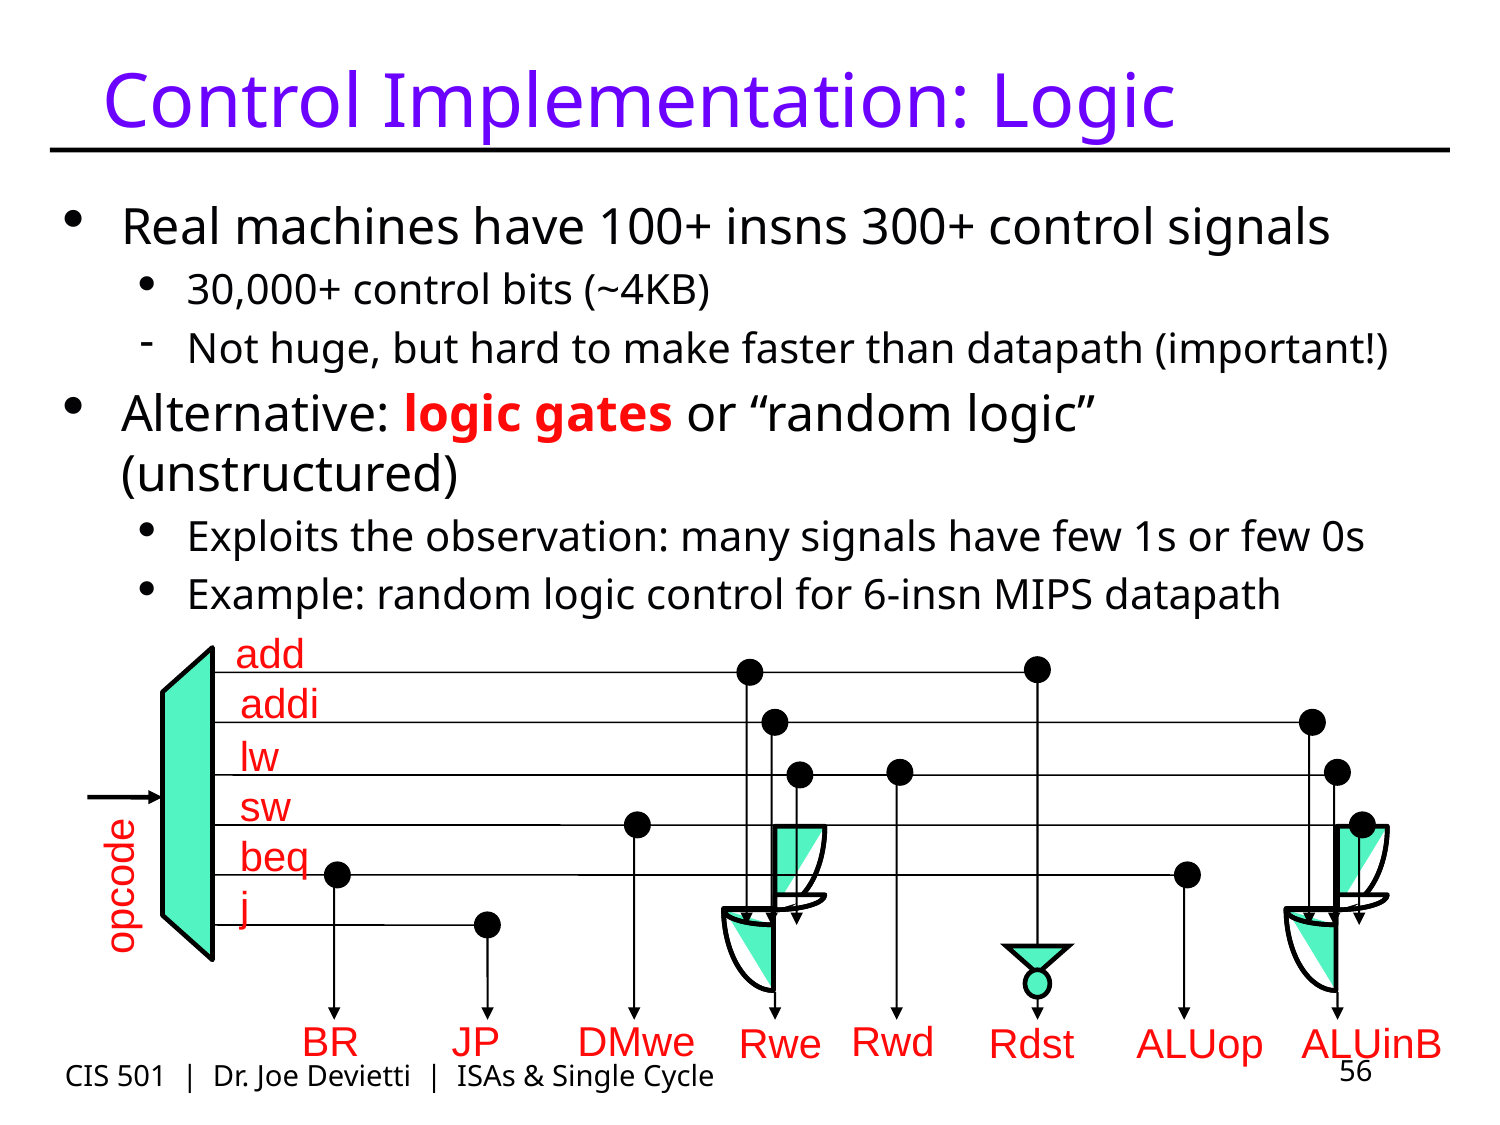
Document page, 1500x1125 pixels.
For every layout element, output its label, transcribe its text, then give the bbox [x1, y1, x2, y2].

text_box [774, 826, 795, 874]
text_box BR [286, 1007, 375, 1073]
text_box [773, 876, 795, 912]
text_box lw [225, 722, 295, 772]
text_box [887, 759, 913, 785]
text_box [723, 908, 774, 991]
text_box opcode [84, 802, 150, 970]
text_box Rdst [973, 1009, 1090, 1075]
text_box [1024, 657, 1050, 683]
text_box [787, 762, 813, 788]
text_box Real machines have 100+ insns 300+ control signals 30,000+ control bits (~4KB) Not huge, but hard to make faster than datapath (important!) Alternative: logic gates or “random logic” (unstructured) Exploits the observation: many signals have few 1s or few 0s Example: random logic control for 6-insn MIPS datapath [49, 187, 1450, 588]
text_box [798, 826, 825, 874]
text_box JP [436, 1007, 516, 1073]
text_box <number> [1074, 1049, 1388, 1100]
text_box [1337, 812, 1388, 910]
text_box [762, 709, 788, 735]
text_box beq [225, 822, 325, 888]
text_box [162, 647, 213, 960]
text_box [1299, 709, 1325, 735]
text_box CIS 501 | Dr. Joe Devietti | ISAs & Single Cycle [49, 1049, 988, 1100]
text_box ALUinB [1286, 1009, 1458, 1075]
text_box [798, 876, 825, 909]
text_box Rwe [723, 1009, 838, 1075]
text_box add [220, 619, 321, 685]
text_box Rwd [836, 1007, 950, 1073]
text_box [1174, 862, 1200, 888]
text_box j [225, 872, 265, 938]
text_box DMwe [562, 1007, 711, 1073]
text_box [1324, 759, 1350, 785]
text_box sw [225, 772, 307, 822]
text_box addi [225, 669, 334, 735]
text_box [624, 812, 650, 838]
text_box [324, 862, 350, 888]
text_box [474, 912, 500, 938]
text_box [737, 659, 763, 685]
text_box [1006, 946, 1069, 998]
text_box ALUop [1121, 1009, 1279, 1075]
text_box [1285, 908, 1336, 991]
text_box Control Implementation: Logic [87, 37, 1450, 150]
